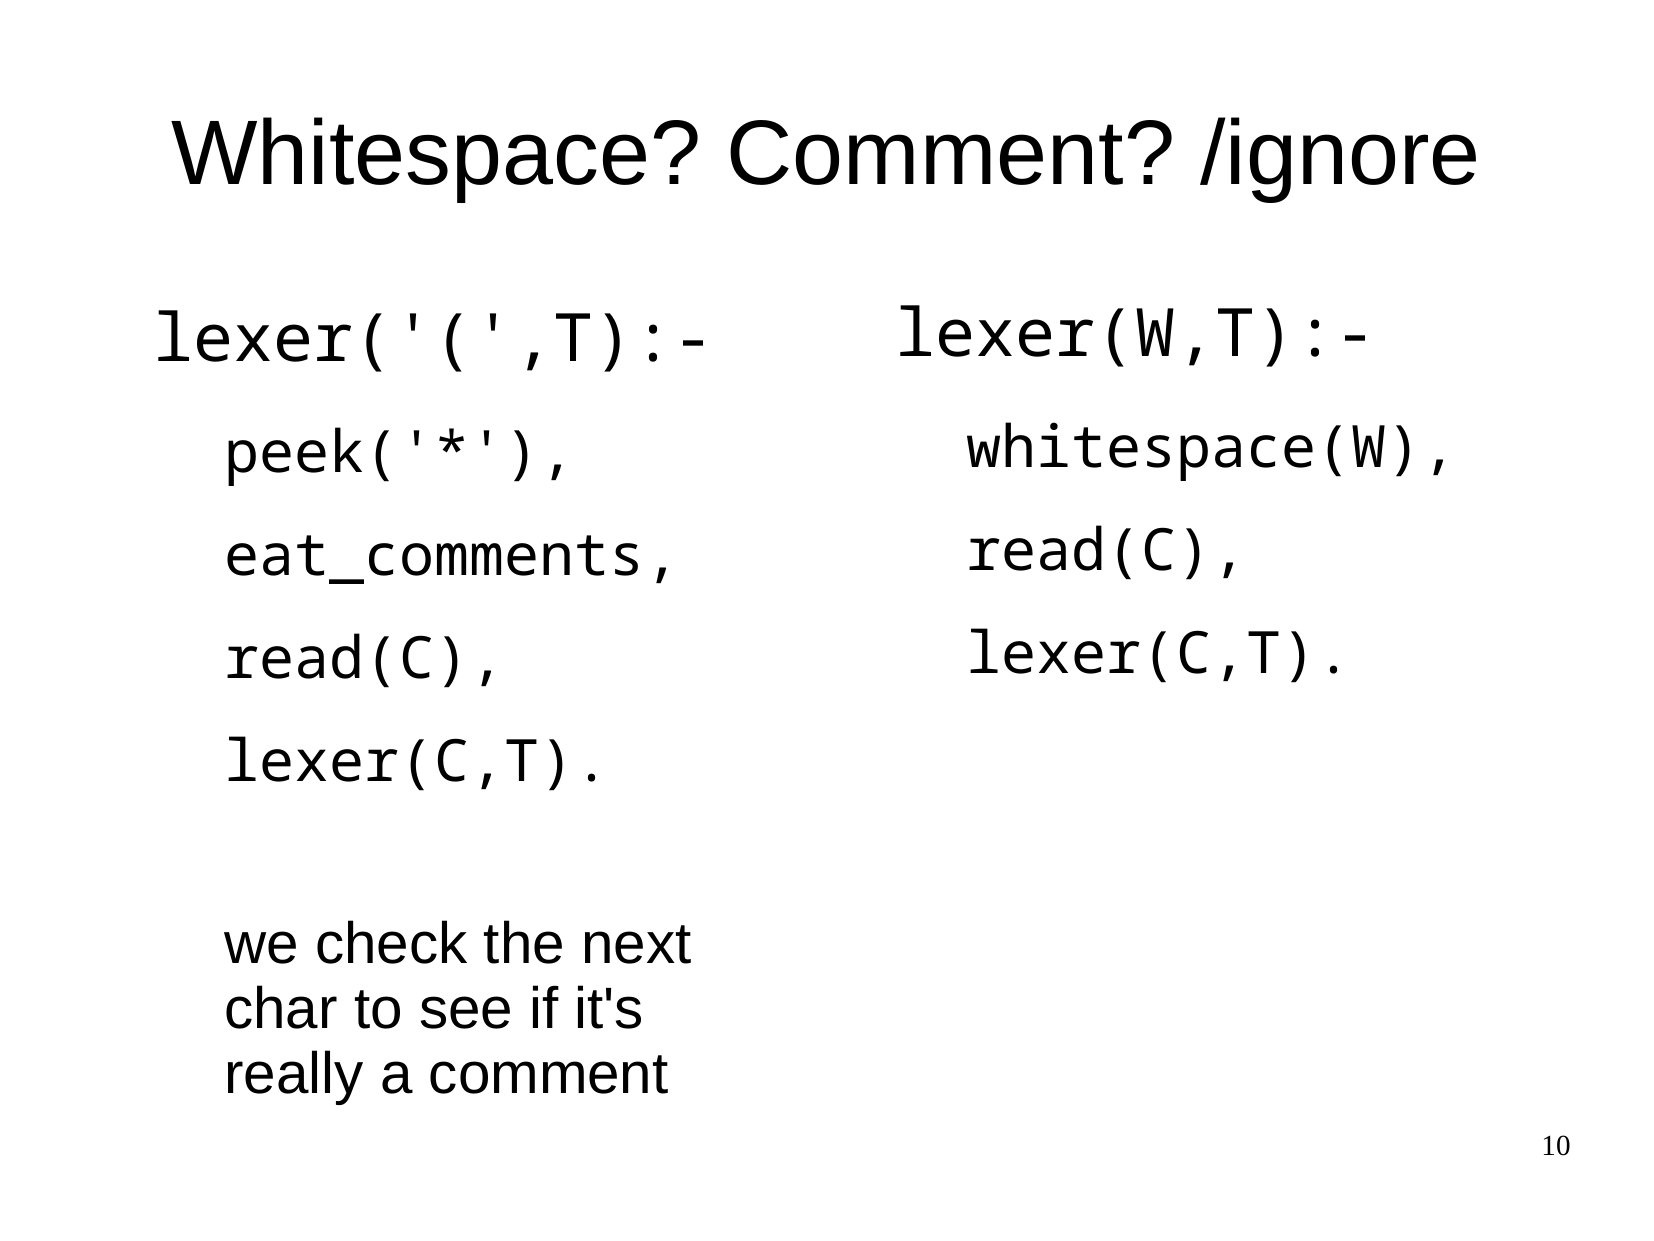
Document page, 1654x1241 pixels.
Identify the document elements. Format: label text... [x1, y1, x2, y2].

title Whitespace? Comment? /ignore [82, 49, 1571, 257]
list lexer('(',T):- peek('*'), eat_comments, read(C), lexer(C,T). we check the next char to see if it's really a comment [82, 290, 736, 1109]
list lexer(W,T):- whitespace(W), read(C), lexer(C,T). [825, 285, 1478, 1104]
